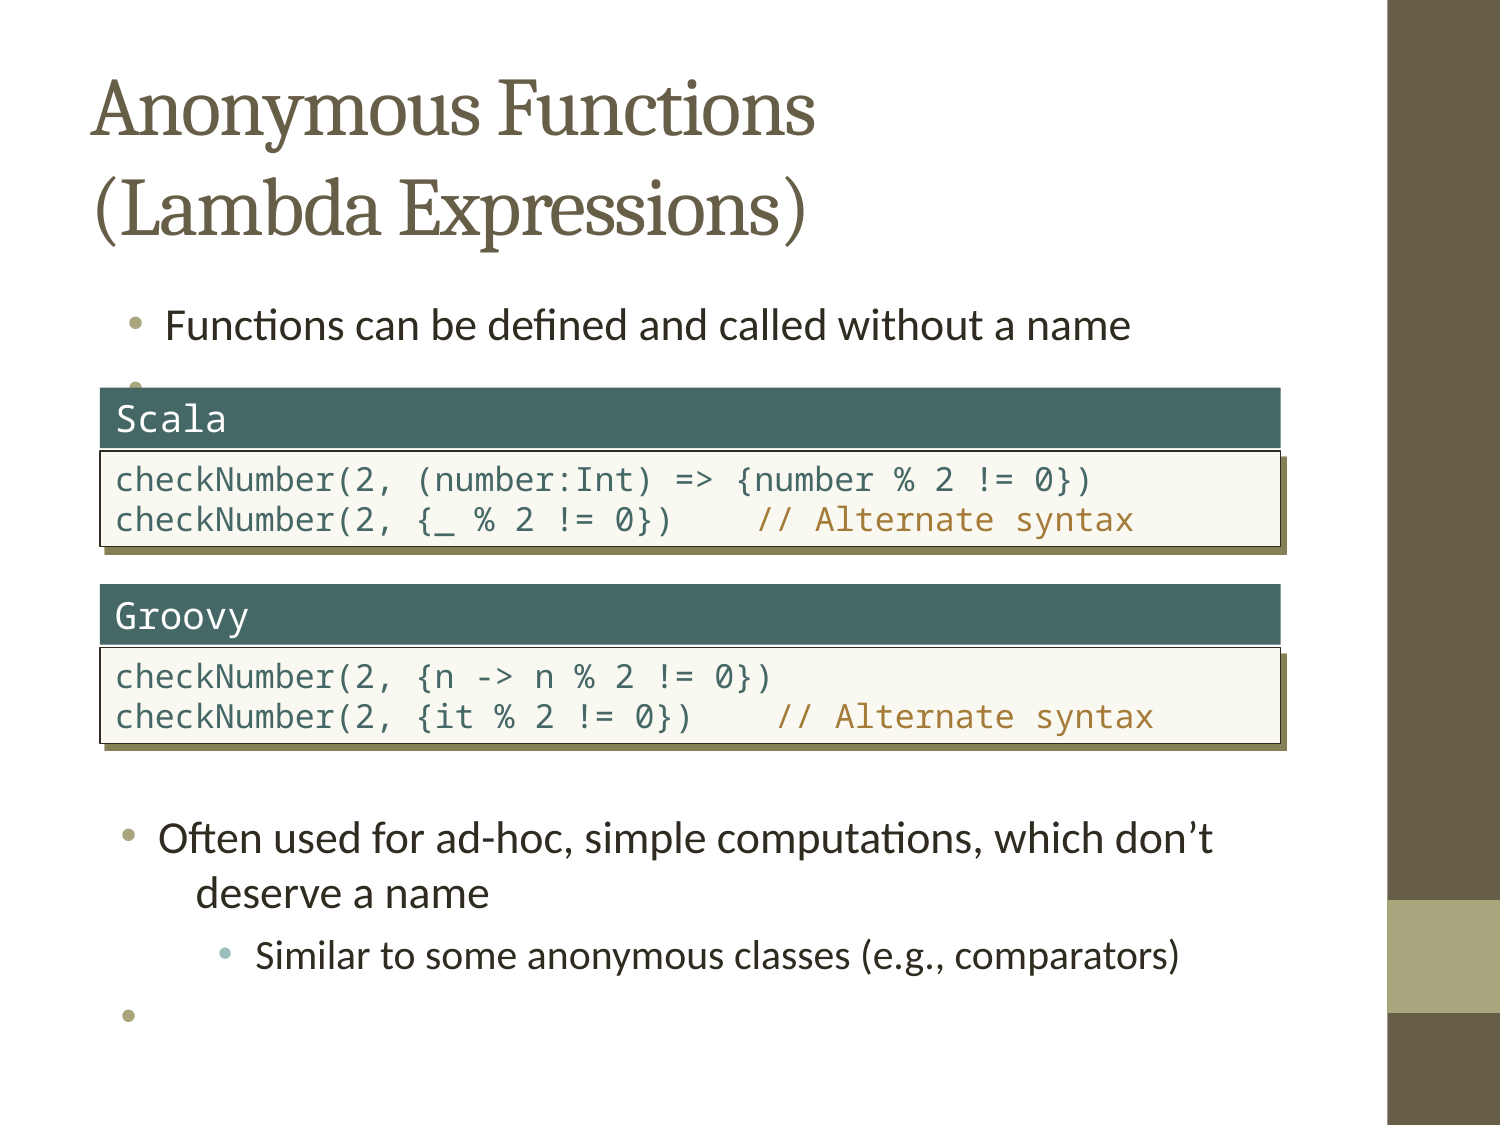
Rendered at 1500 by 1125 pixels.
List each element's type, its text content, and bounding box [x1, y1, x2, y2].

text_box Groovy [99, 584, 1281, 645]
title Anonymous Functions (Lambda Expressions) [75, 45, 1326, 233]
list Functions can be defined and called without a name [75, 287, 1326, 363]
text_box checkNumber(2, {n -> n % 2 != 0}) checkNumber(2, {it % 2 != 0}) // Alternate syntax [99, 647, 1281, 744]
text_box checkNumber(2, (number:Int) => {number % 2 != 0}) checkNumber(2, {_ % 2 != 0}) // Alternate syntax [99, 450, 1281, 547]
text_box Often used for ad-hoc, simple computations, which don’t deserve a name Similar to some anonymous classes (e.g., comparators) [67, 800, 1318, 1063]
text_box Scala [99, 387, 1281, 449]
